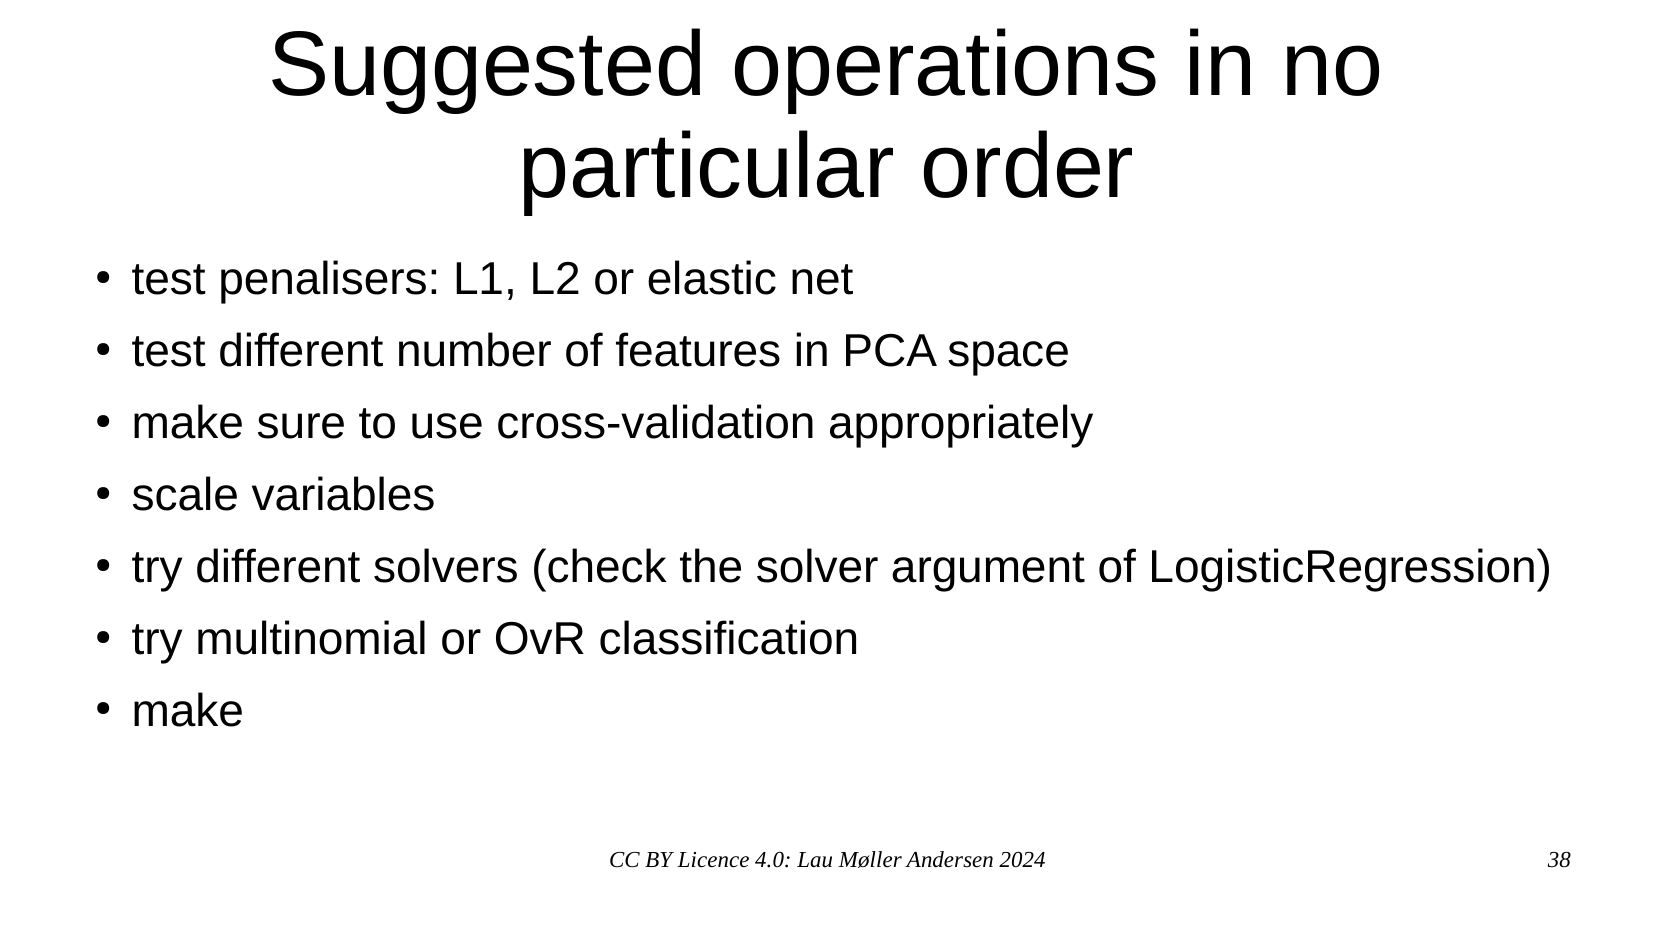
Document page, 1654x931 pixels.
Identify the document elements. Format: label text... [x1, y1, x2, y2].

title Suggested operations in no particular order [82, 12, 1571, 218]
list test penalisers: L1, L2 or elastic net test different number of features in PCA space make sure to use cross-validation appropriately scale variables try different solvers (check the solver argument of LogisticRegression) try multinomial or OvR classification make [82, 253, 1571, 793]
